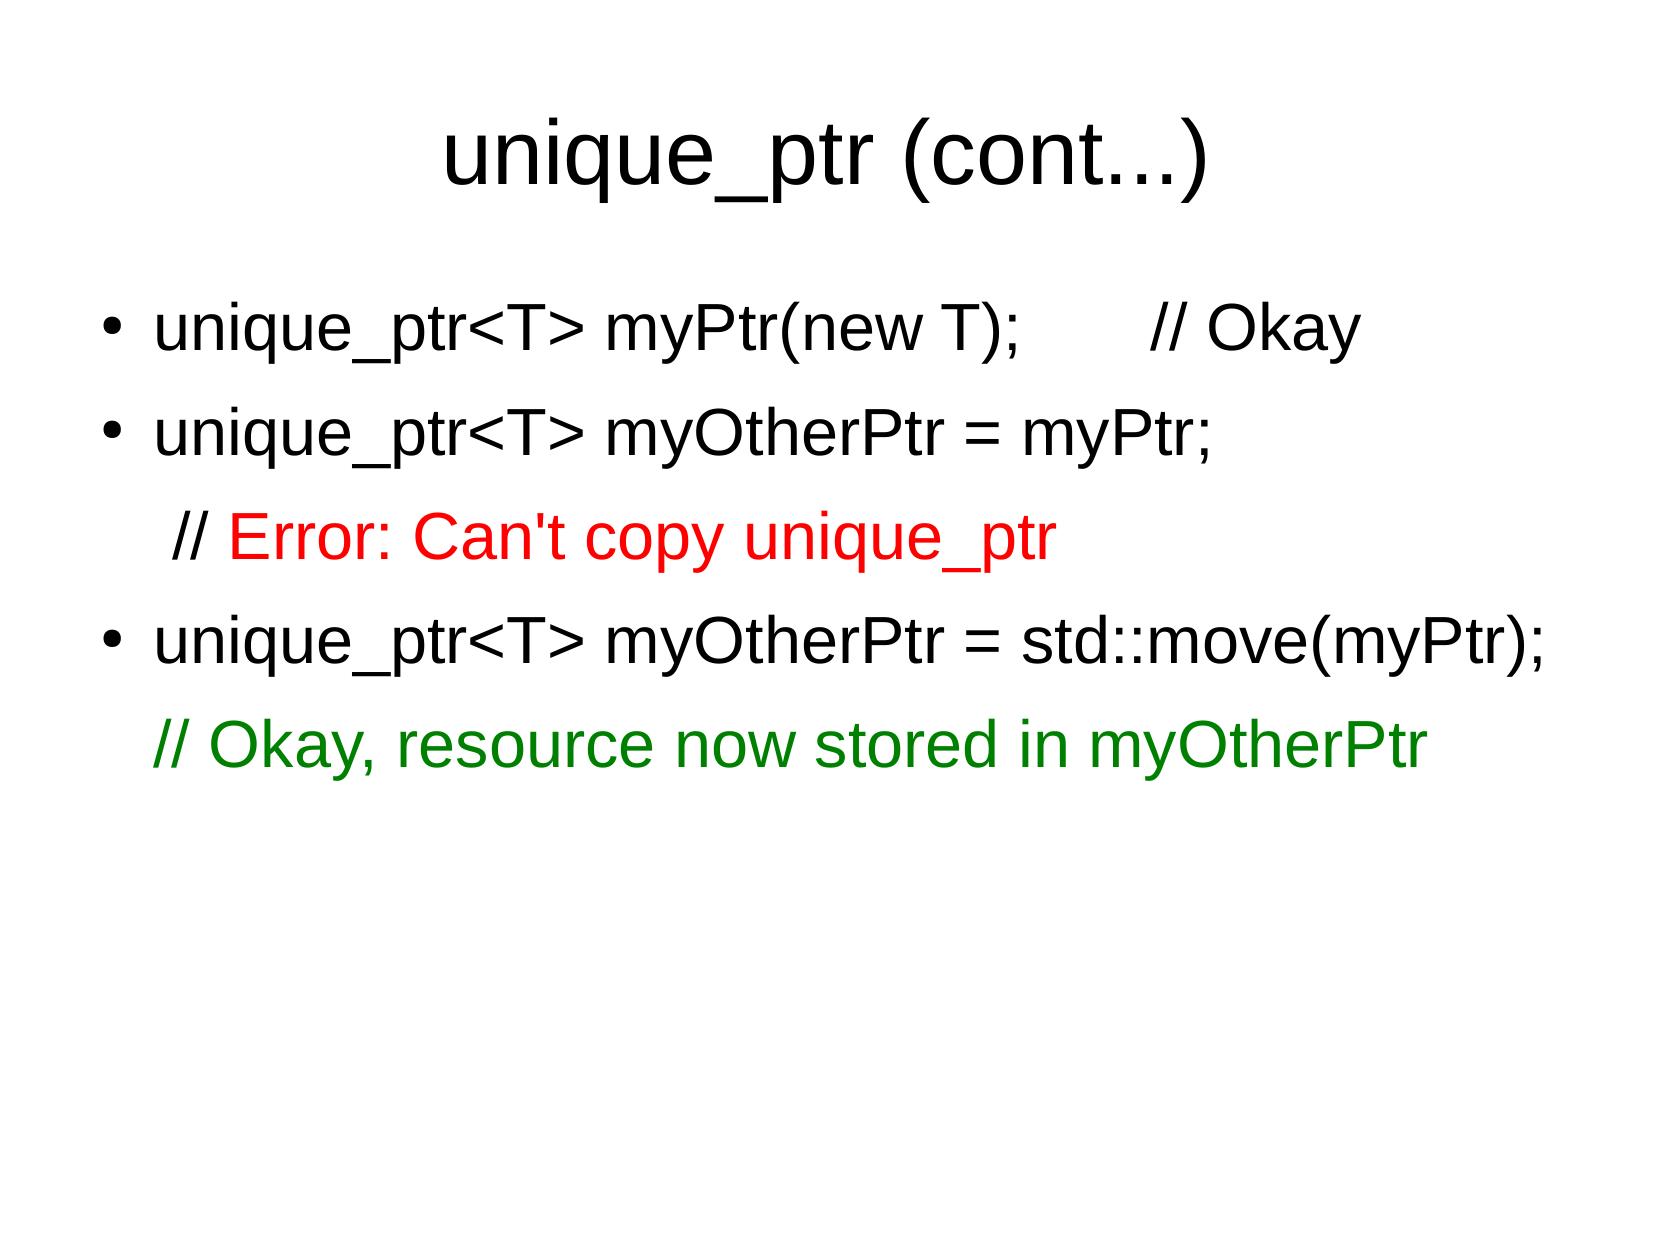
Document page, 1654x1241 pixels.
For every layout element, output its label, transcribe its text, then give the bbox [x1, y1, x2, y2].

title unique_ptr (cont...) [82, 49, 1571, 257]
list unique_ptr<T> myPtr(new T); // Okay unique_ptr<T> myOtherPtr = myPtr; // Error: Can't copy unique_ptr unique_ptr<T> myOtherPtr = std::move(myPtr); // Okay, resource now stored in myOtherPtr [82, 290, 1571, 1010]
